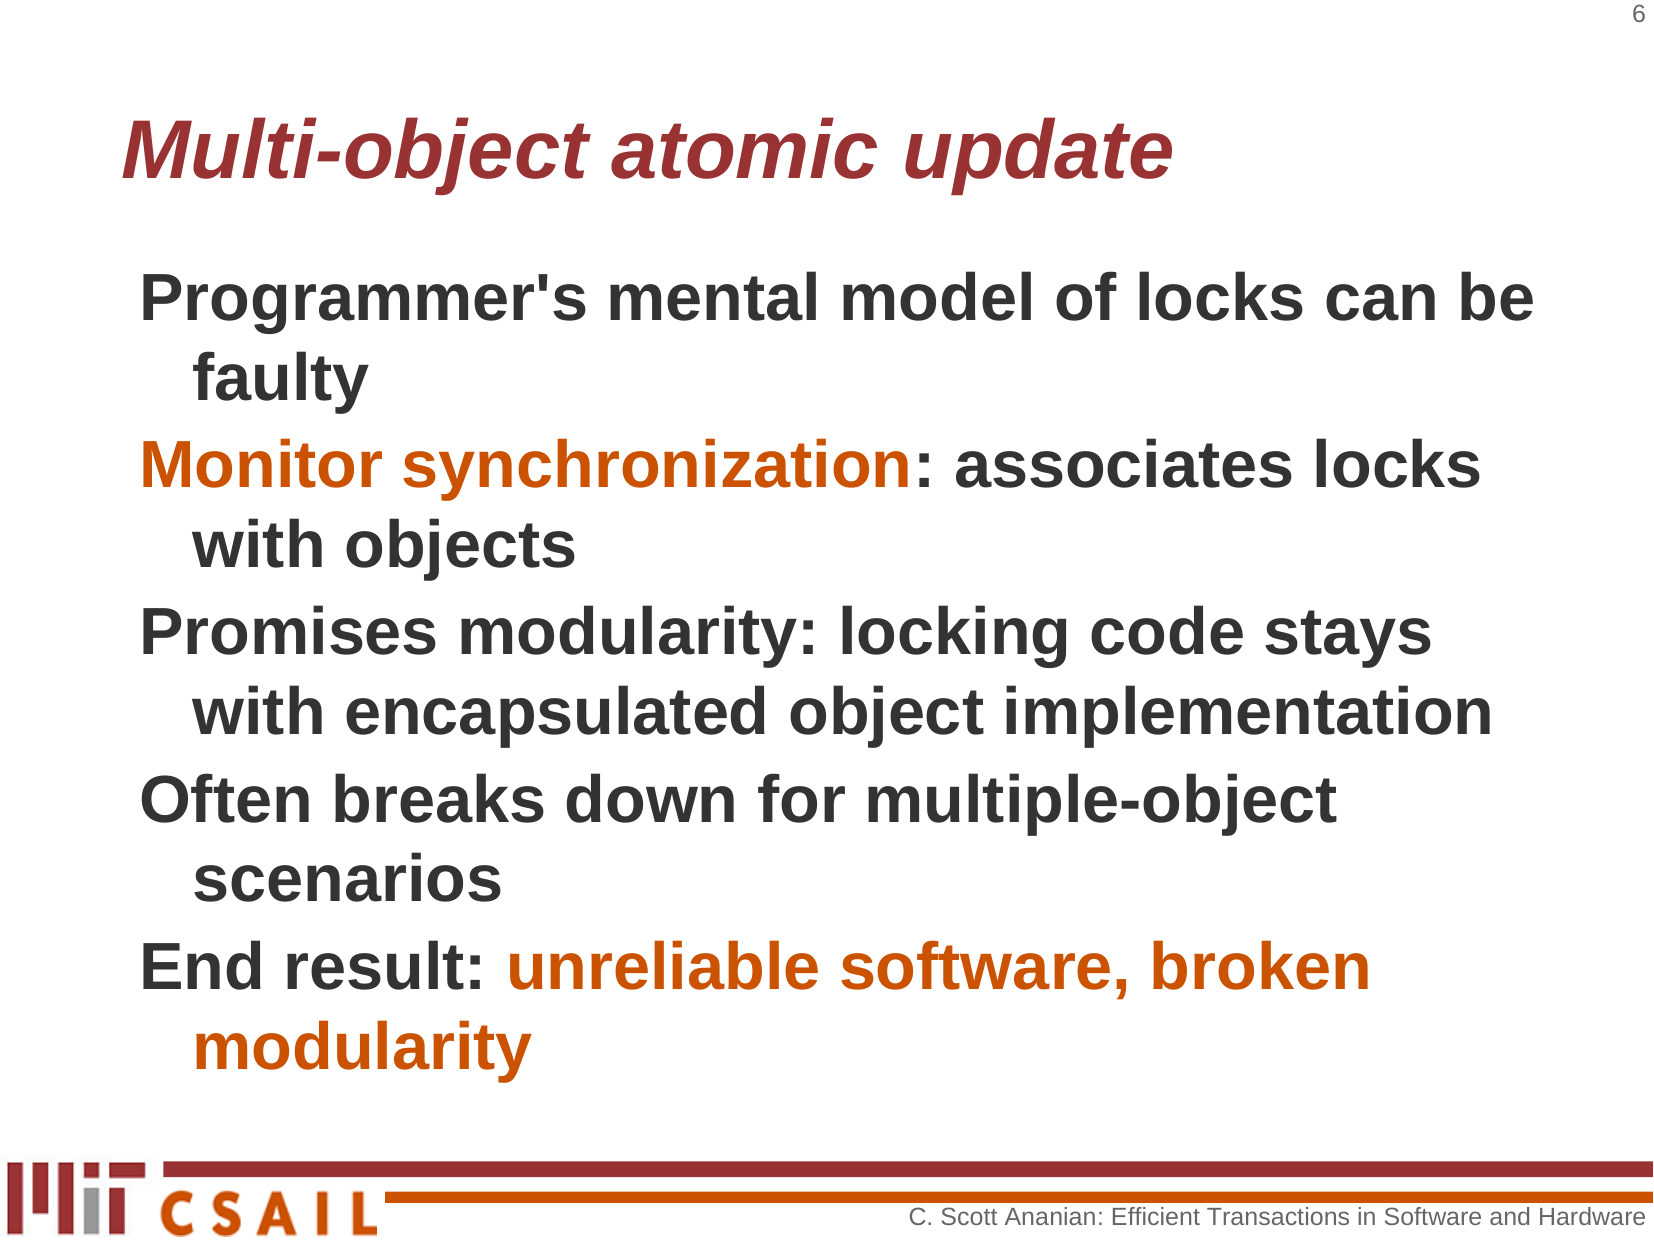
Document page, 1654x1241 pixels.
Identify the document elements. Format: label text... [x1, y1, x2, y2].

list Programmer's mental model of locks can be faulty Monitor synchronization: associates locks with objects Promises modularity: locking code stays with encapsulated object implementation Often breaks down for multiple-object scenarios End result: unreliable software, broken modularity [121, 254, 1561, 1146]
title Multi-object atomic update [121, 46, 1534, 254]
picture [0, 1155, 377, 1237]
